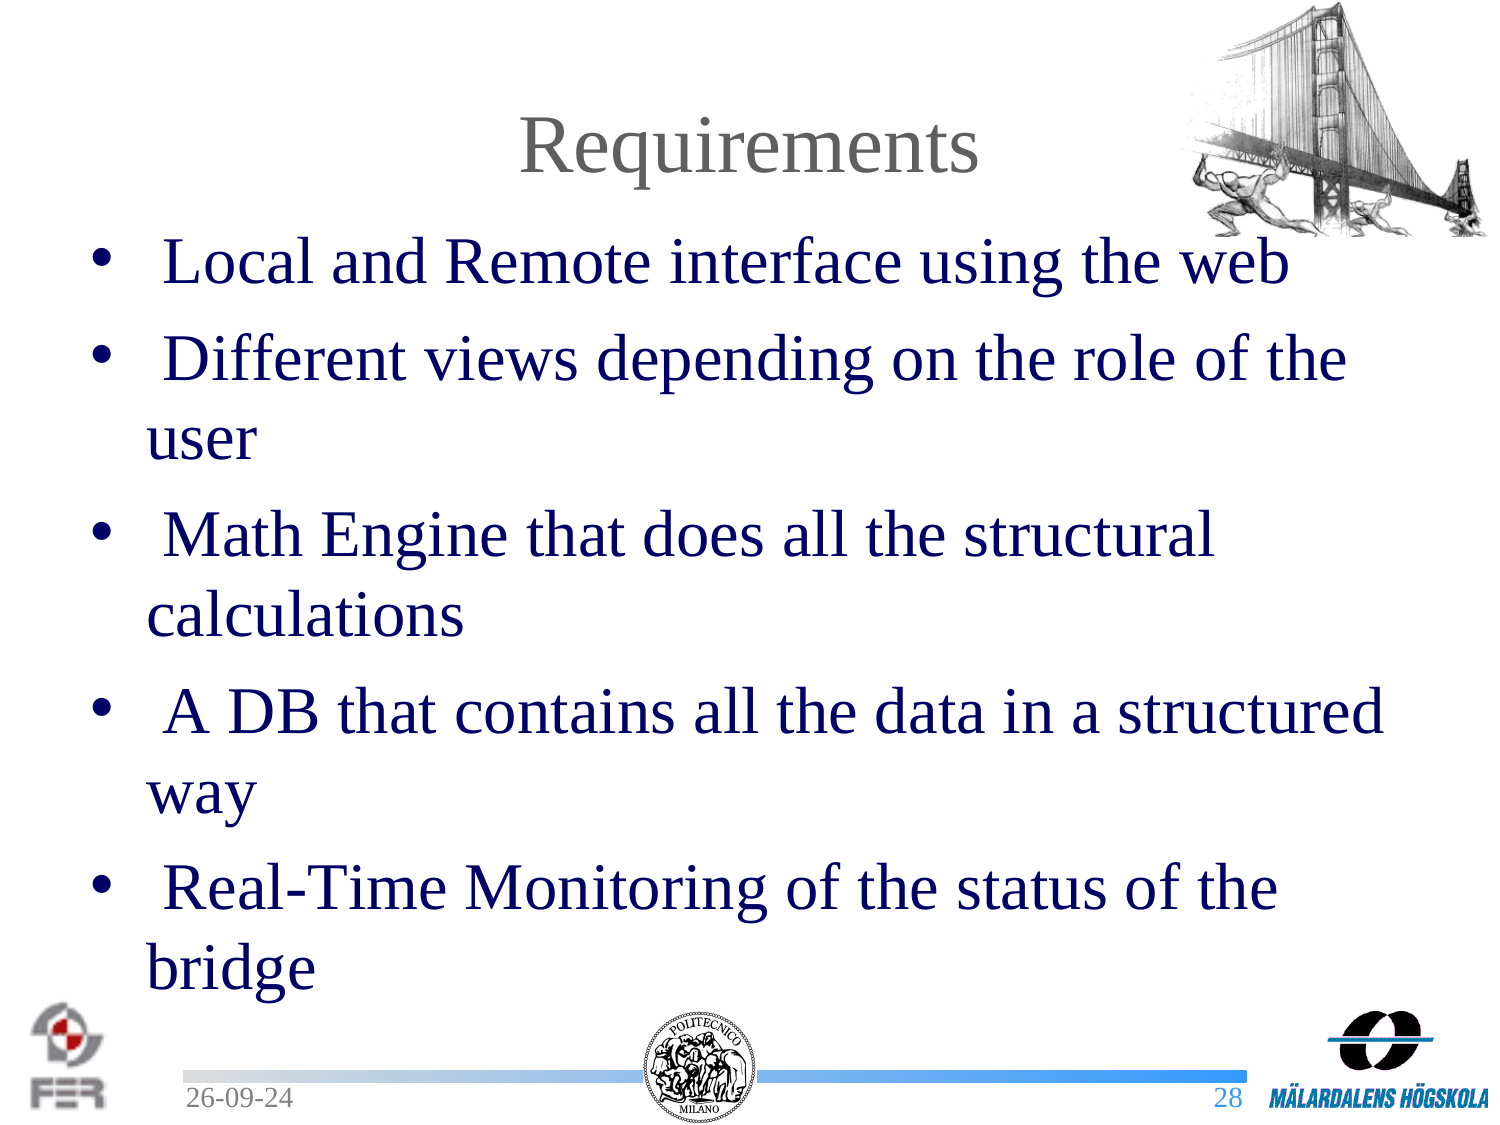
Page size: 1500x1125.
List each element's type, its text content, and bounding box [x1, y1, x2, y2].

picture [643, 1011, 757, 1123]
title Requirements [75, 45, 1175, 209]
picture [1454, 1091, 1459, 1108]
picture [1368, 1093, 1374, 1104]
text_box 14-01-09 [171, 1070, 396, 1114]
text_box <numero> [1186, 1070, 1258, 1114]
list Local and Remote interface using the web Different views depending on the role of the user Math Engine that does all the structural calculations A DB that contains all the data in a structured way Real-Time Monitoring of the status of the bridge [75, 209, 1426, 1011]
picture [29, 987, 107, 1125]
picture [1175, 0, 1488, 237]
picture [1269, 1011, 1488, 1108]
picture [1435, 1096, 1441, 1104]
